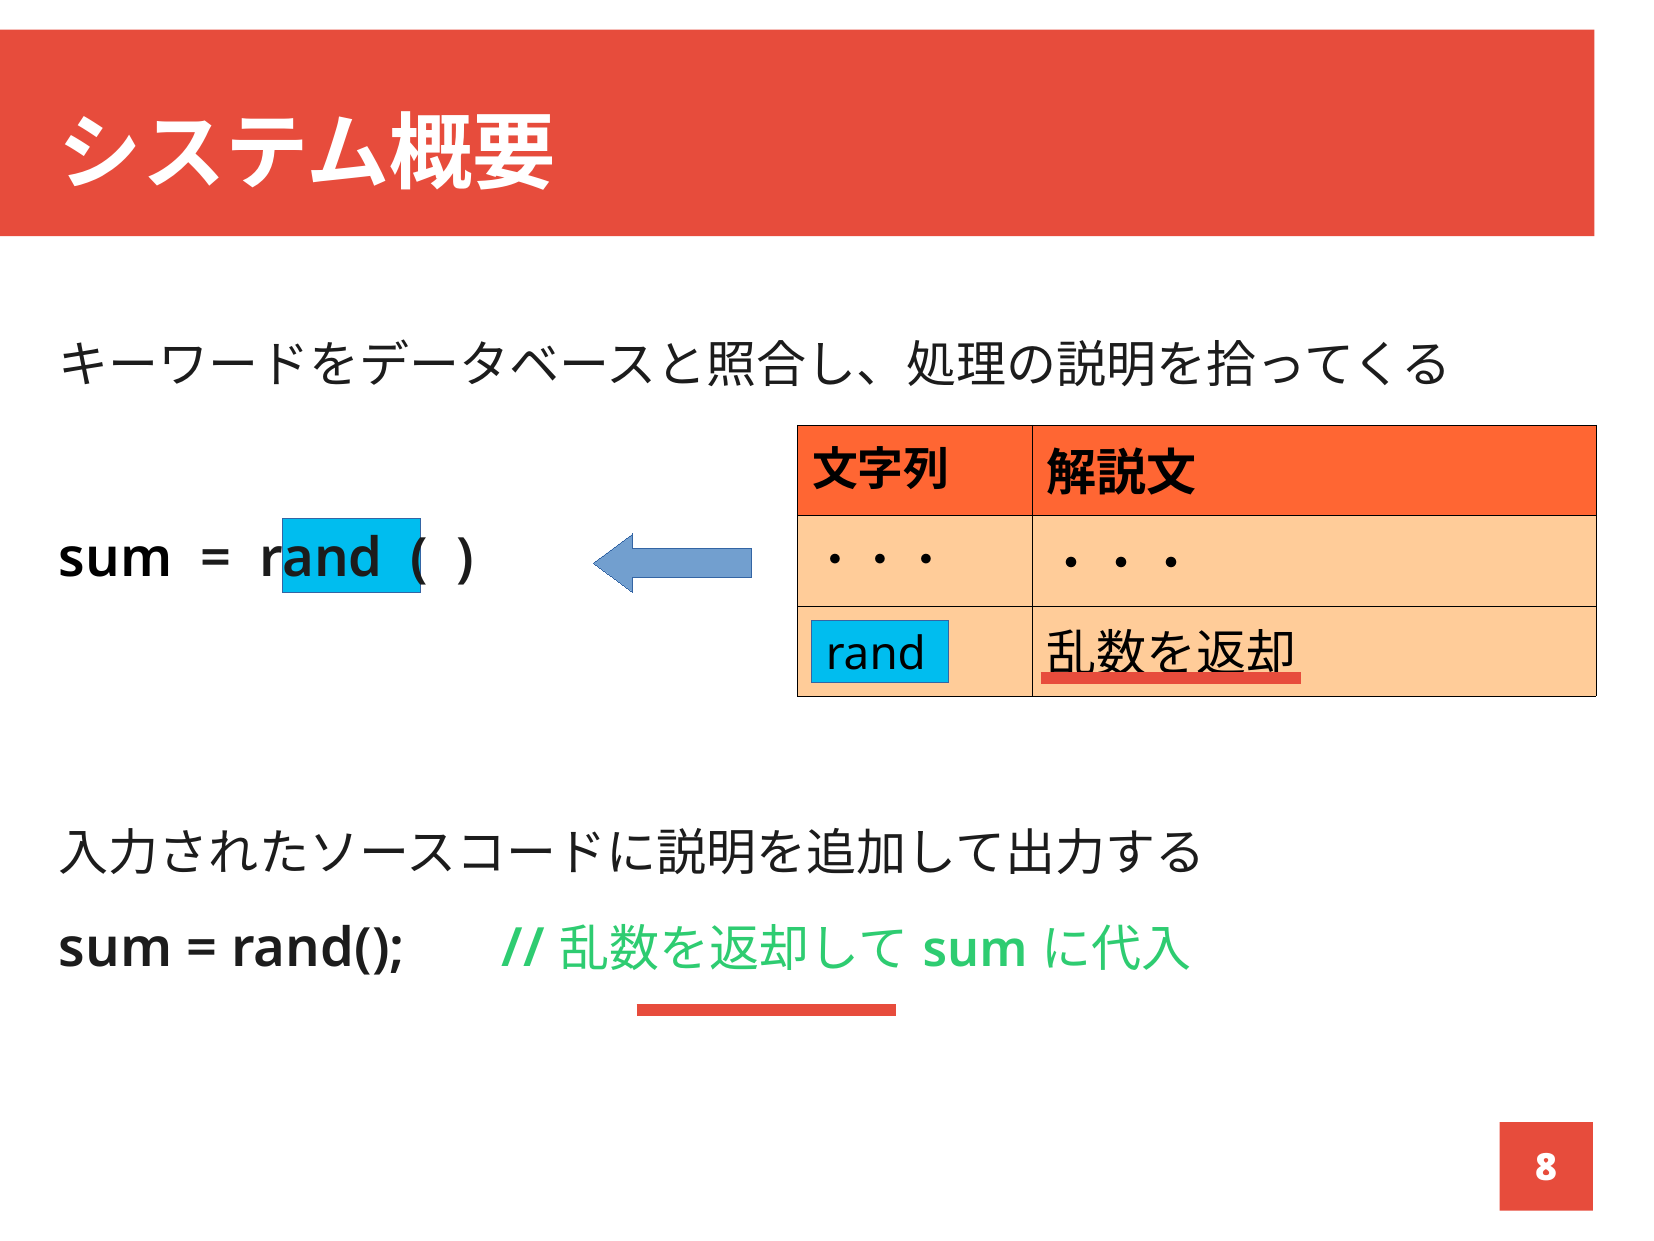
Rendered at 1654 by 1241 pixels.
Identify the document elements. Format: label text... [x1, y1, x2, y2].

title システム概要 [59, 59, 1595, 207]
table_cell 乱数を返却 [1033, 607, 1596, 696]
text_box [593, 533, 752, 593]
list キーワードをデータベースと照合し、処理の説明を拾ってくる sum = rand ( ) 入力されたソースコードに説明を追加して出力する sum = rand(); //乱数を返却してsumに代入 [59, 324, 1565, 1093]
table_header 解説文 [1033, 426, 1596, 515]
text_box rand [811, 620, 949, 683]
table_header 文字列 [798, 426, 1032, 515]
table_cell rand [798, 607, 1032, 696]
table_cell ・・・ [798, 516, 1032, 606]
table_cell ・・・ [1033, 516, 1596, 606]
